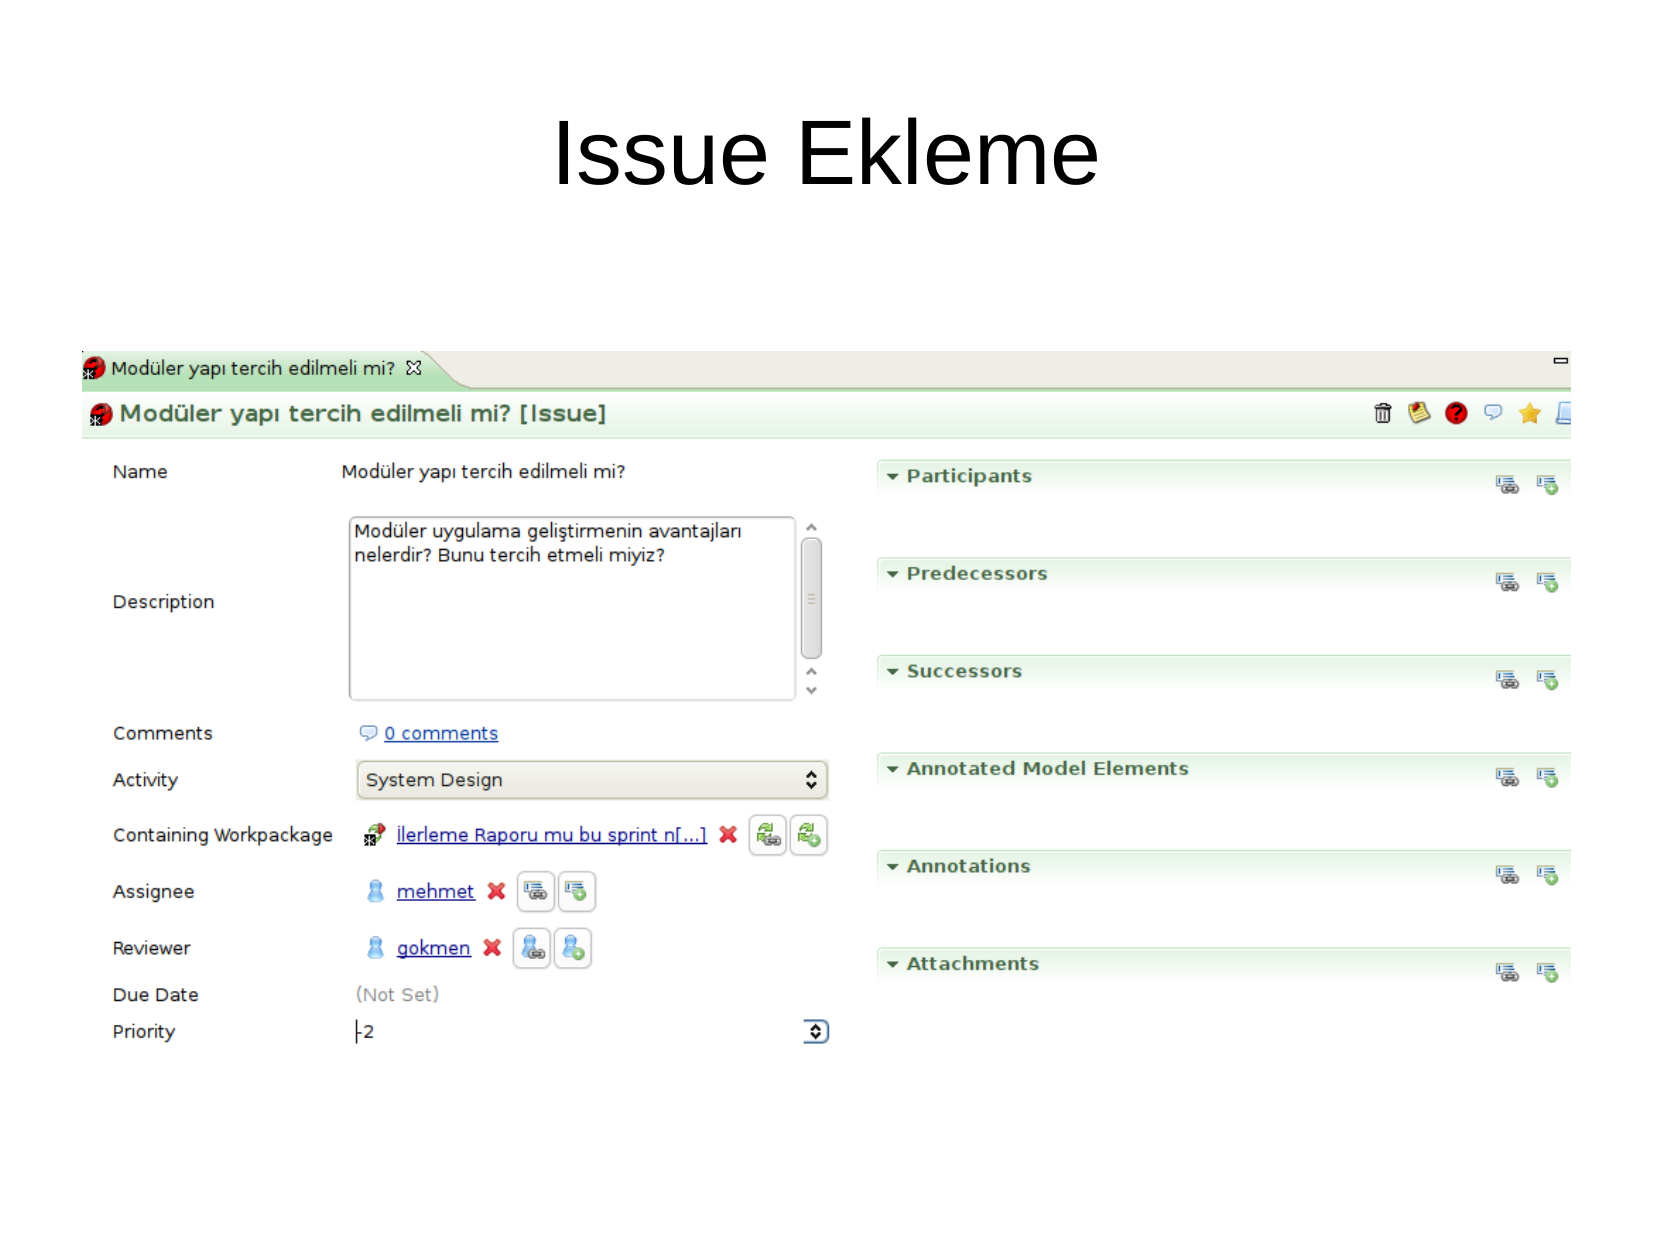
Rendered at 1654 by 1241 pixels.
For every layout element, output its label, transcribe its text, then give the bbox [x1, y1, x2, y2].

picture [82, 351, 1571, 1048]
title Issue Ekleme [82, 49, 1571, 257]
